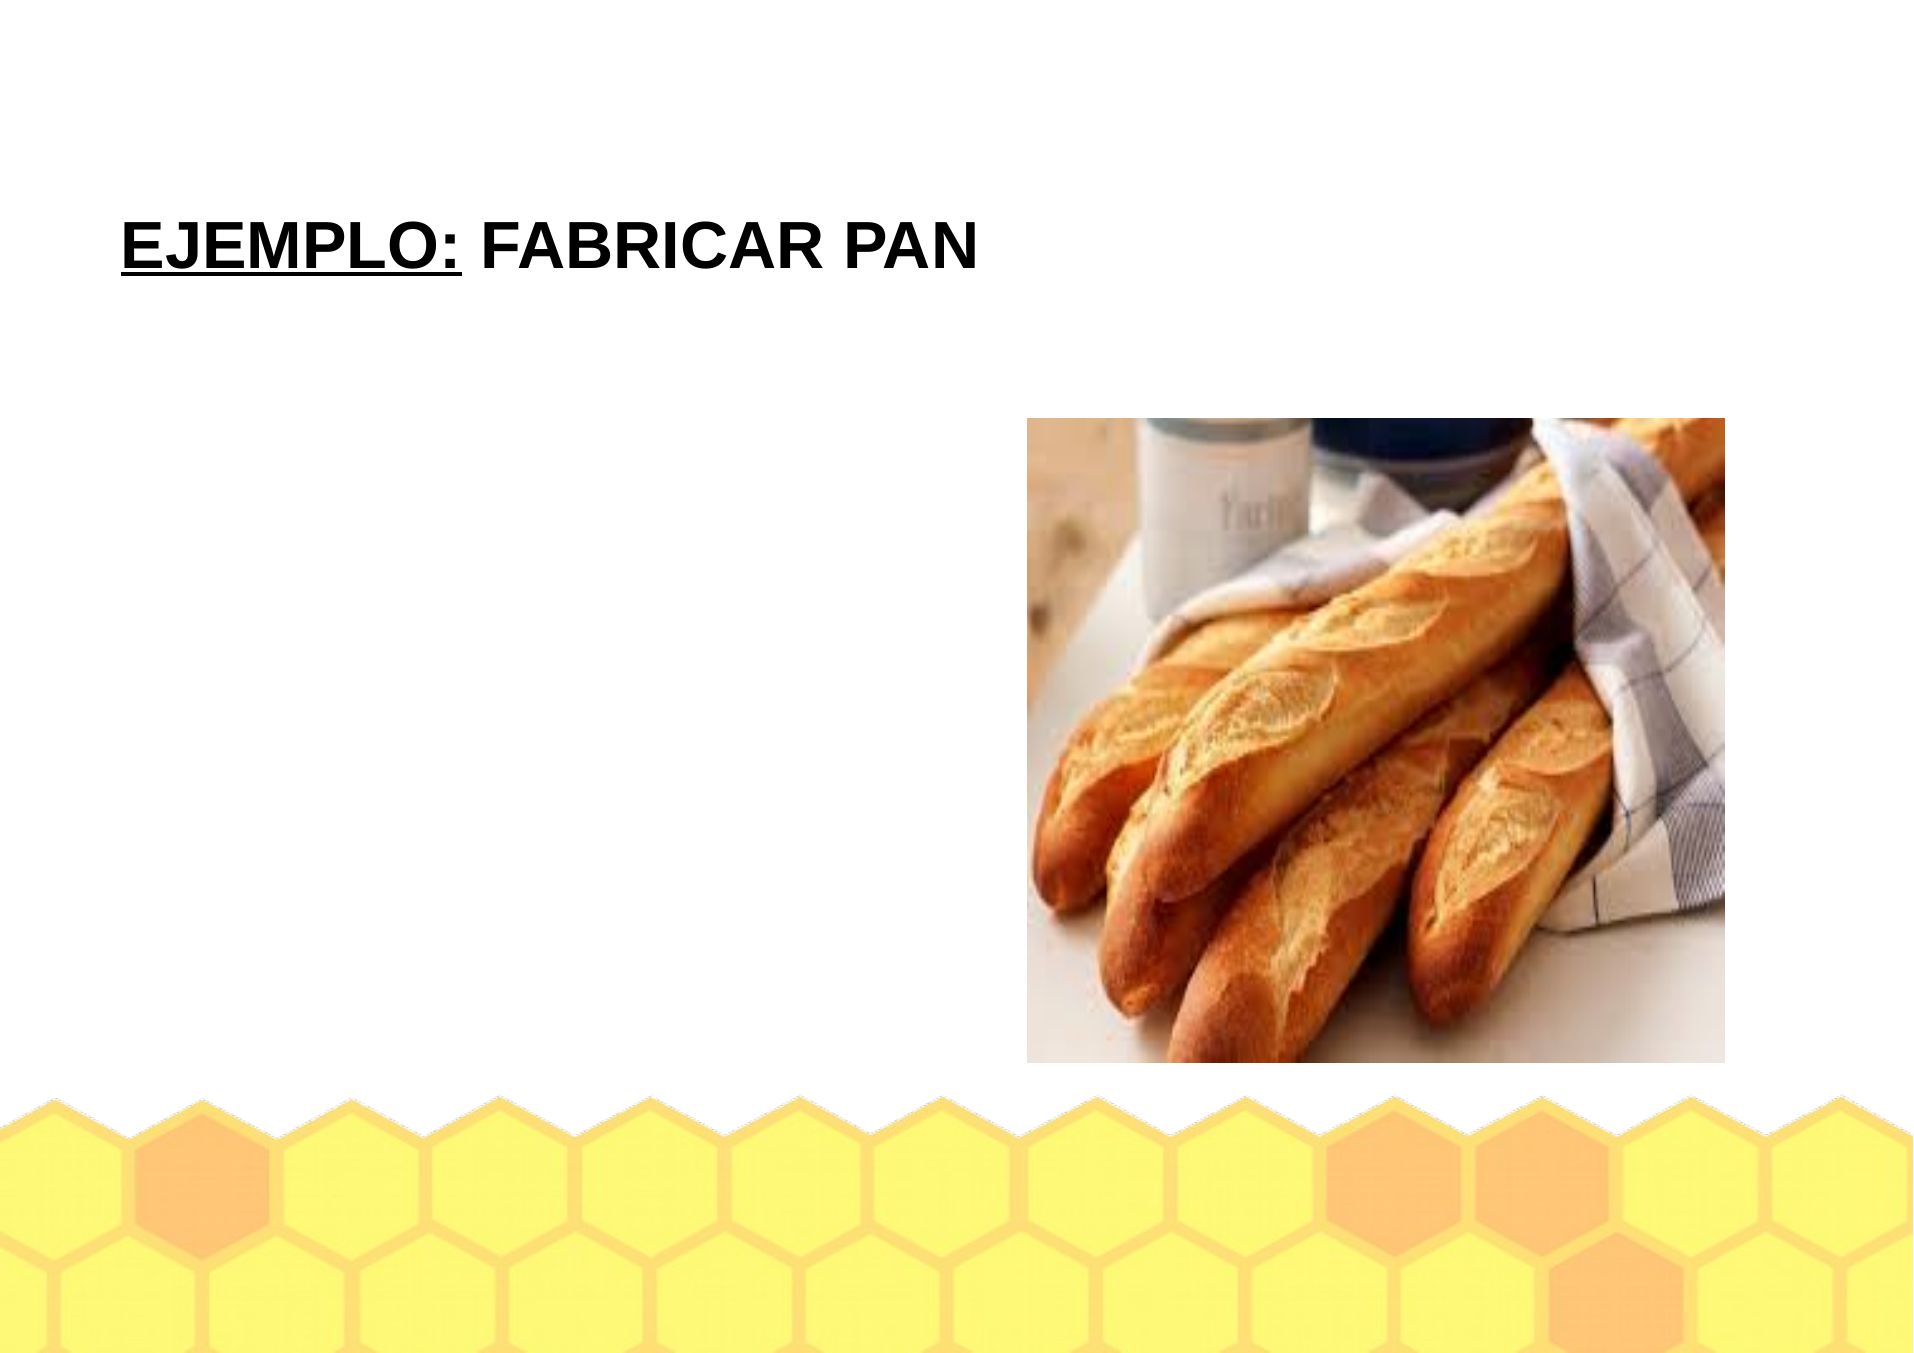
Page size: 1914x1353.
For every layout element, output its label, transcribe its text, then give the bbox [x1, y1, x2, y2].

picture [1027, 418, 1725, 1063]
text_box EJEMPLO: FABRICAR PAN [105, 200, 1063, 366]
picture [0, 1092, 1913, 1353]
